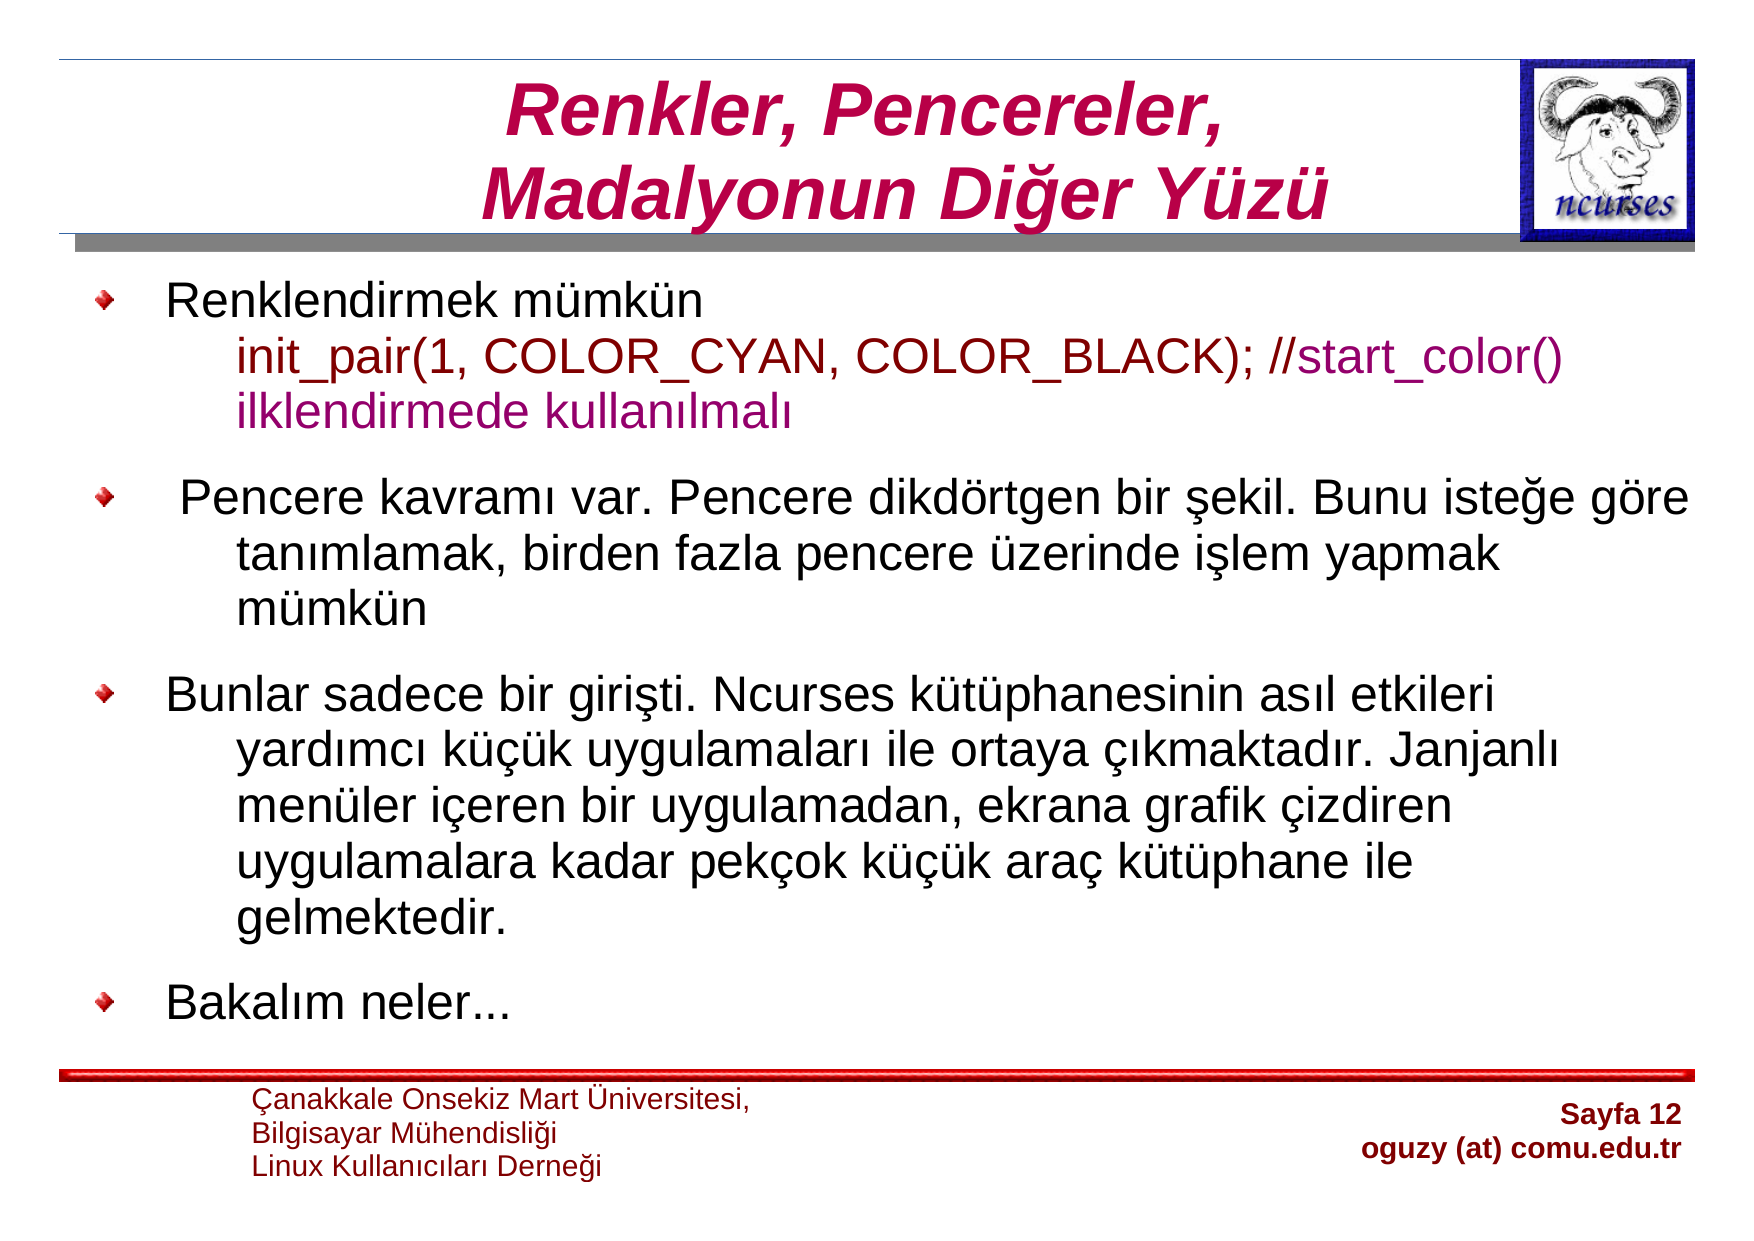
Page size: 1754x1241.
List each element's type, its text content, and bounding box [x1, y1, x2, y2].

title Renkler, Pencereler, Madalyonun Diğer Yüzü [59, 54, 1695, 248]
picture [59, 1069, 1695, 1082]
list Renklendirmek mümkün init_pair(1, COLOR_CYAN, COLOR_BLACK); //start_color() ilklendirmede kullanılmalı Pencere kavramı var. Pencere dikdörtgen bir şekil. Bunu isteğe göre tanımlamak, birden fazla pencere üzerinde işlem yapmak mümkün Bunlar sadece bir girişti. Ncurses kütüphanesinin asıl etkileri yardımcı küçük uygulamaları ile ortaya çıkmaktadır. Janjanlı menüler içeren bir uygulamadan, ekrana grafik çizdiren uygulamalara kadar pekçok küçük araç kütüphane ile gelmektedir. Bakalım neler... [71, 272, 1695, 1055]
